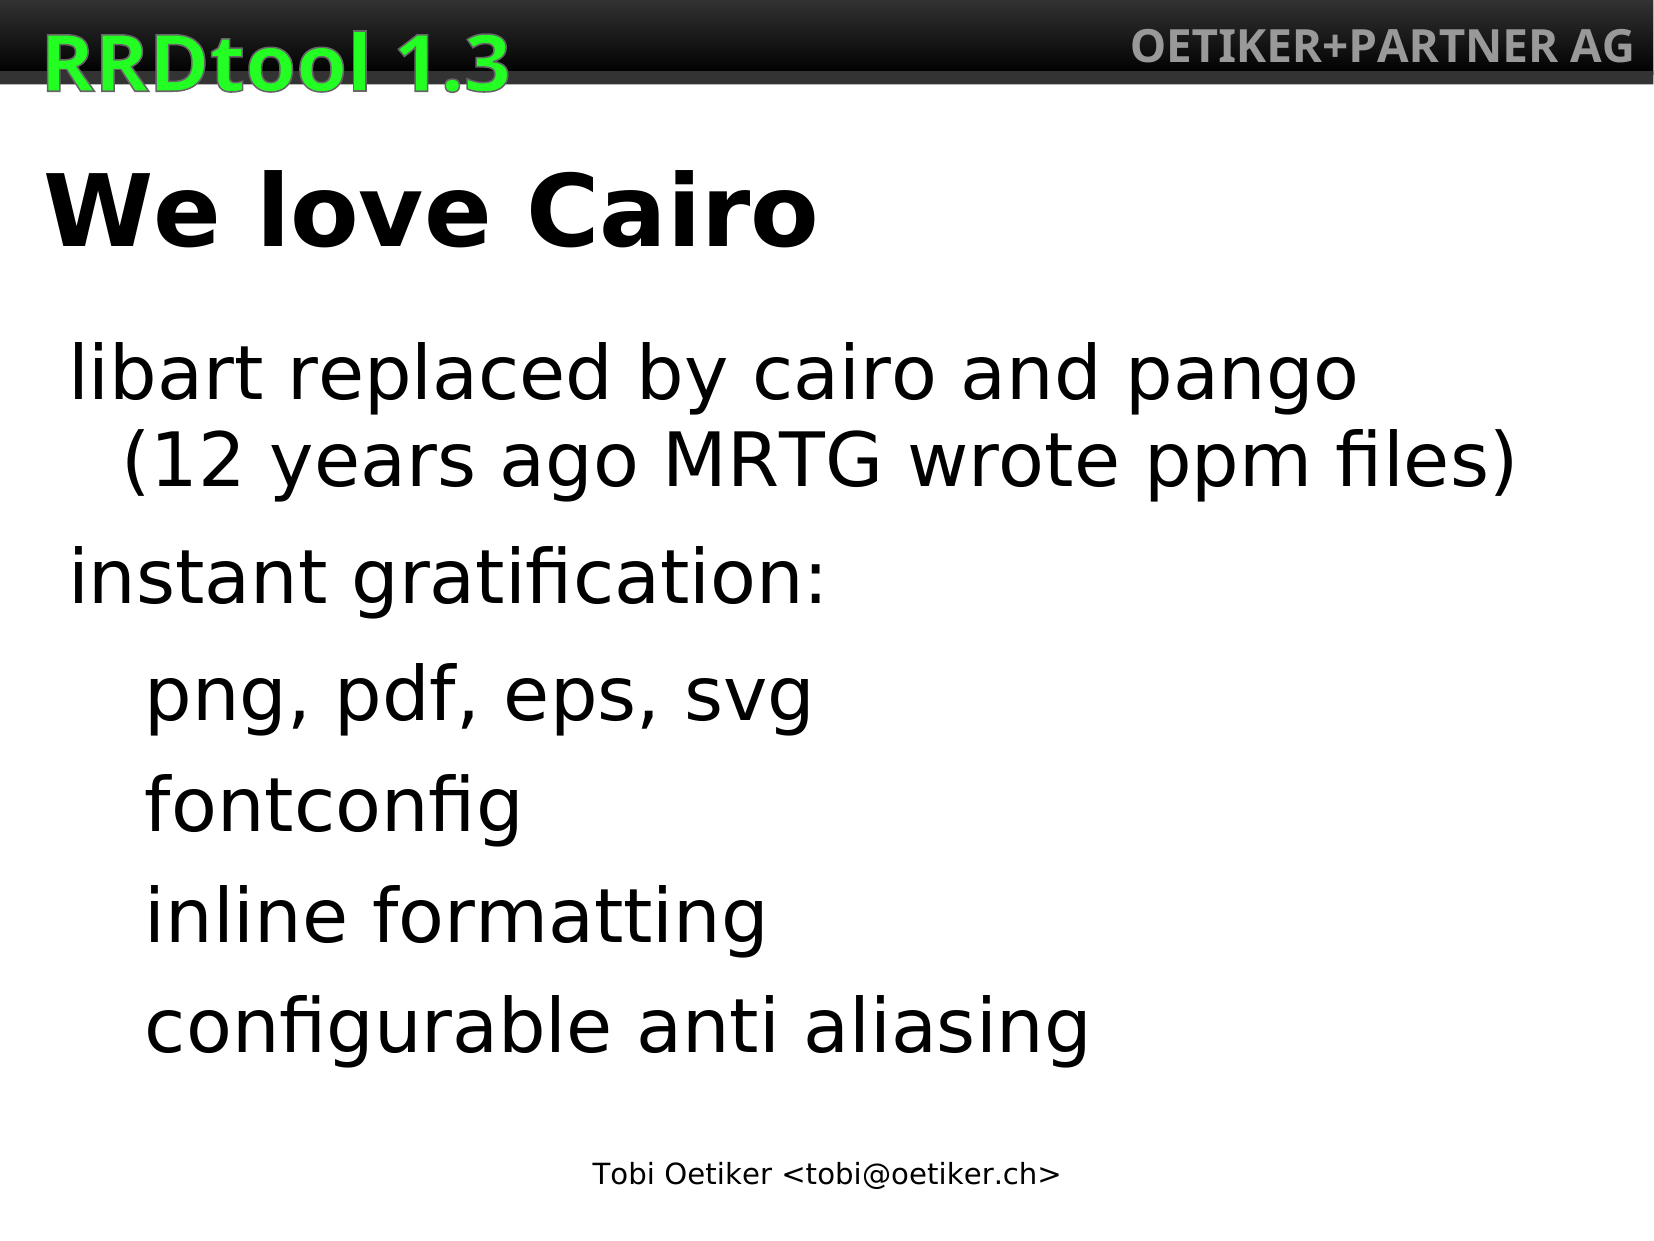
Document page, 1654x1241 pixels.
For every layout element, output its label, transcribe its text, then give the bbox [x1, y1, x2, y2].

title We love Cairo [43, 144, 1582, 280]
list libart replaced by cairo and pango (12 years ago MRTG wrote ppm files) instant gratification: png, pdf, eps, svg fontconfig inline formatting configurable anti aliasing [50, 329, 1571, 1084]
